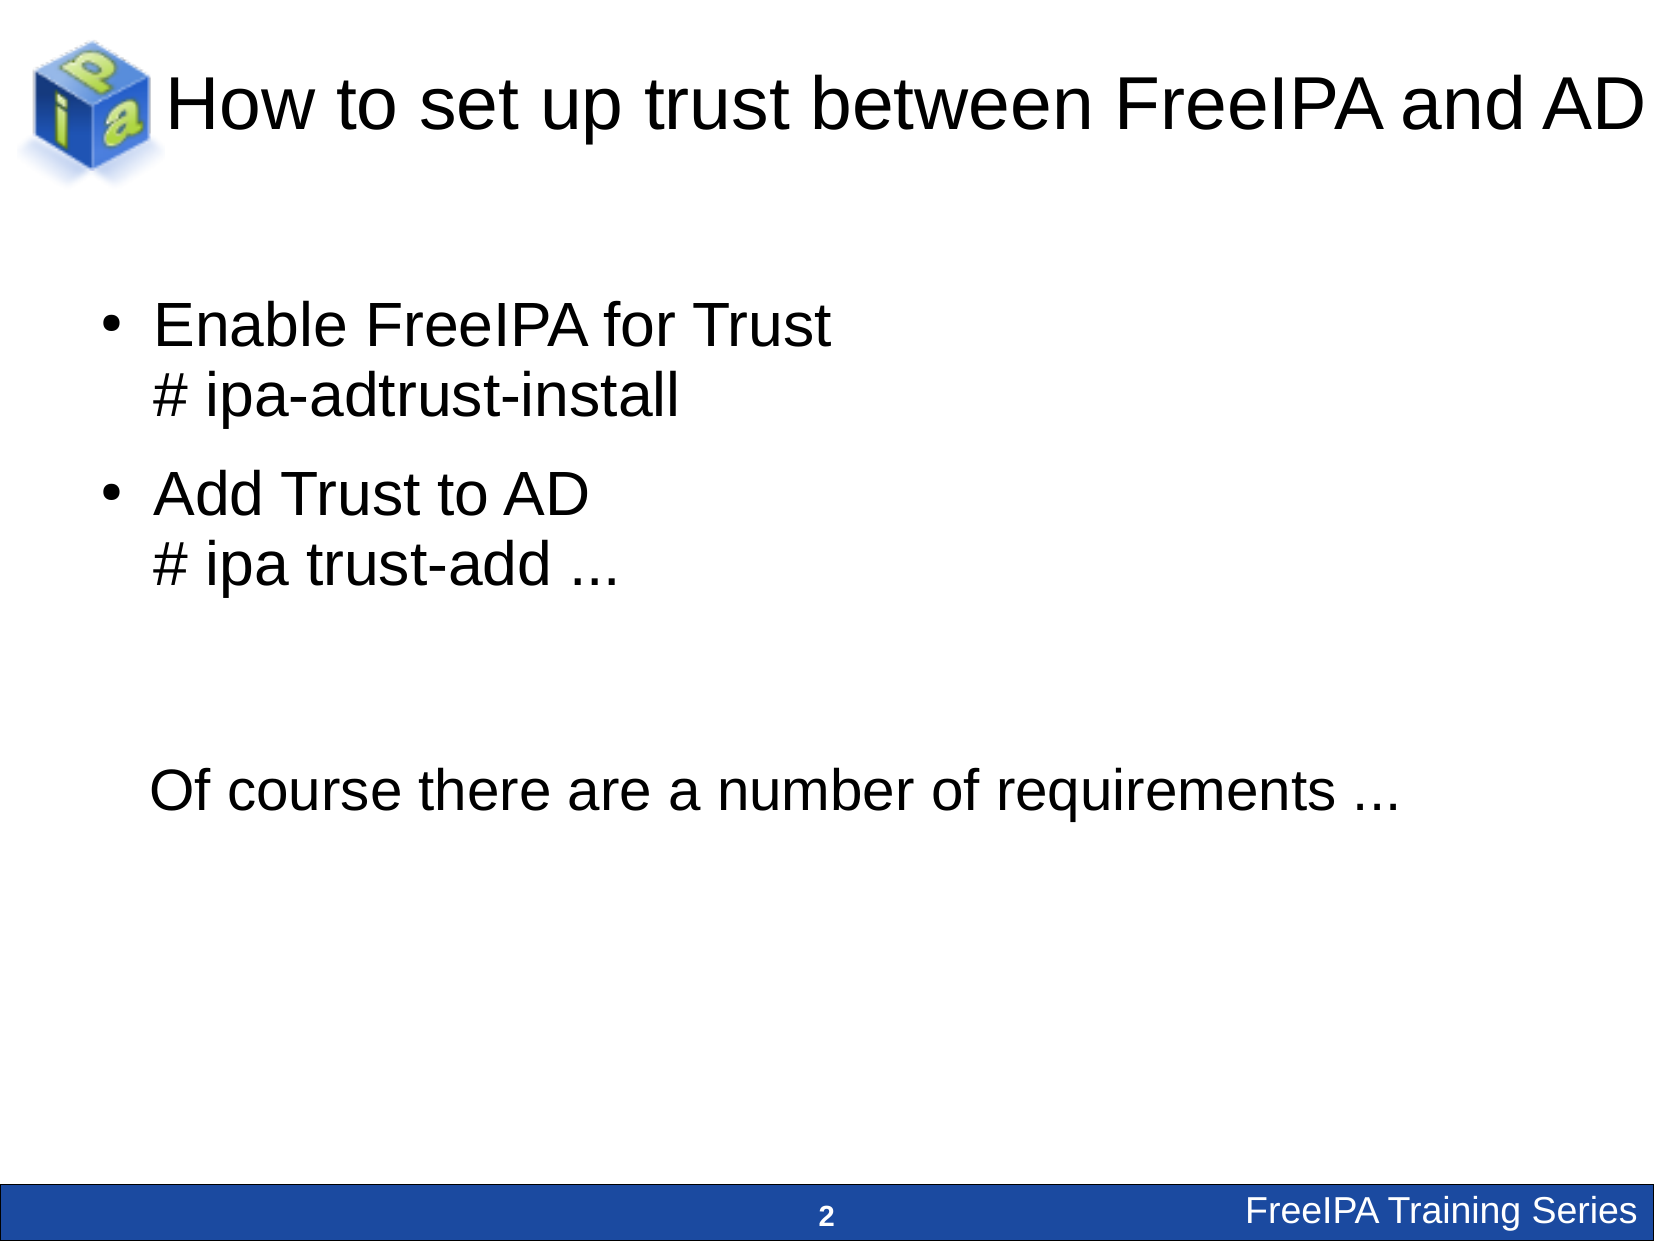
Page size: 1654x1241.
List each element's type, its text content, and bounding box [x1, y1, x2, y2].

title How to set up trust between FreeIPA and AD [165, 0, 1654, 208]
list Enable FreeIPA for Trust # ipa-adtrust-install Add Trust to AD # ipa trust-add ... [82, 290, 1571, 1109]
picture [17, 34, 165, 193]
text_box Of course there are a number of requirements ... [134, 750, 1436, 830]
